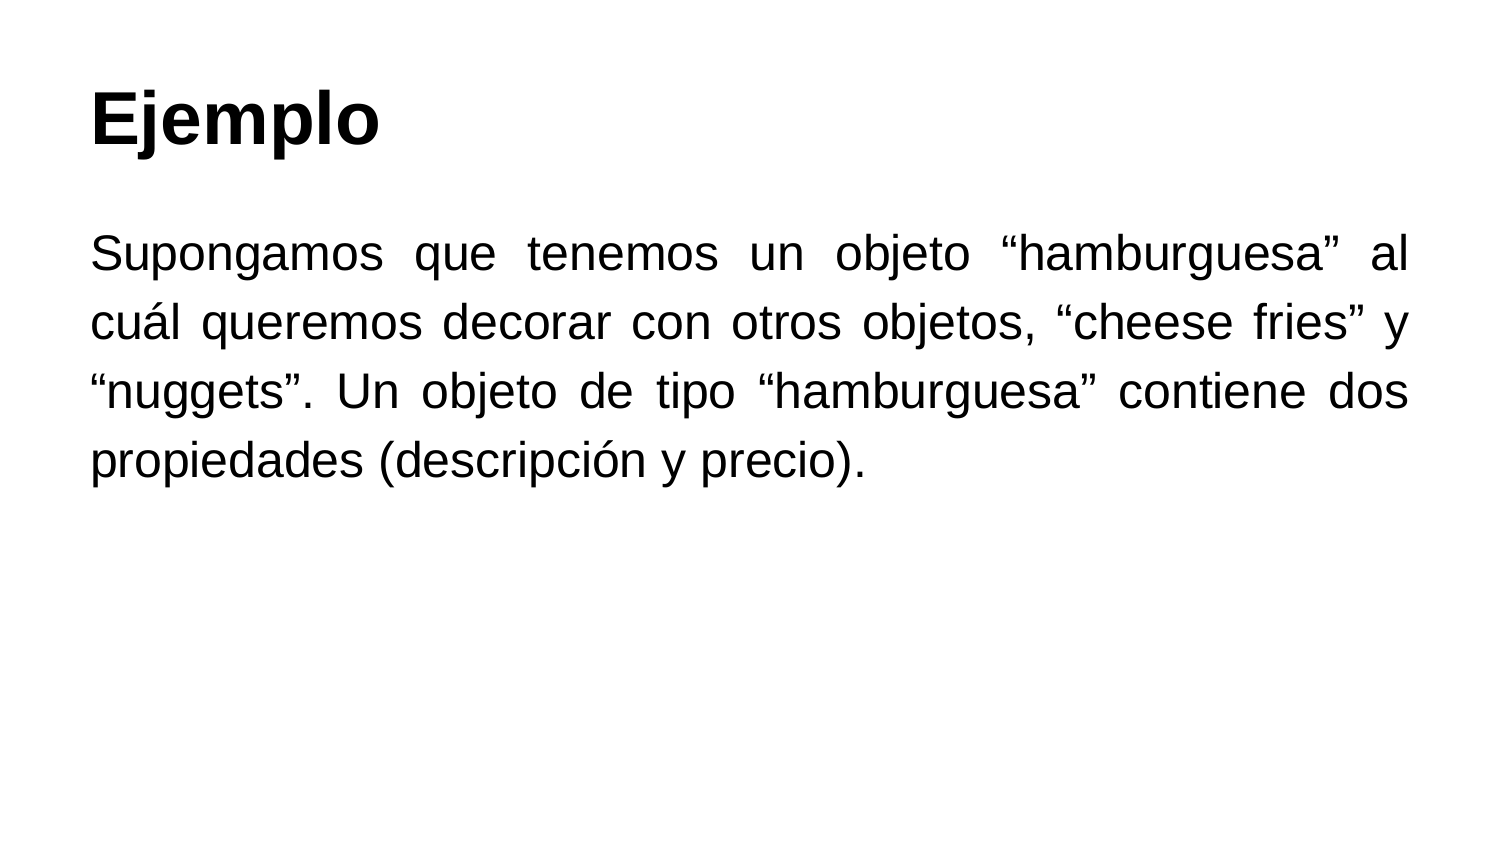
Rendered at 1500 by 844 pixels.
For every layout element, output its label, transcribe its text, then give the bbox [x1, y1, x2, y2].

title Ejemplo [75, 33, 1425, 175]
list Supongamos que tenemos un objeto “hamburguesa” al cuál queremos decorar con otros objetos, “cheese fries” y “nuggets”. Un objeto de tipo “hamburguesa” contiene dos propiedades (descripción y precio). [75, 196, 1425, 808]
